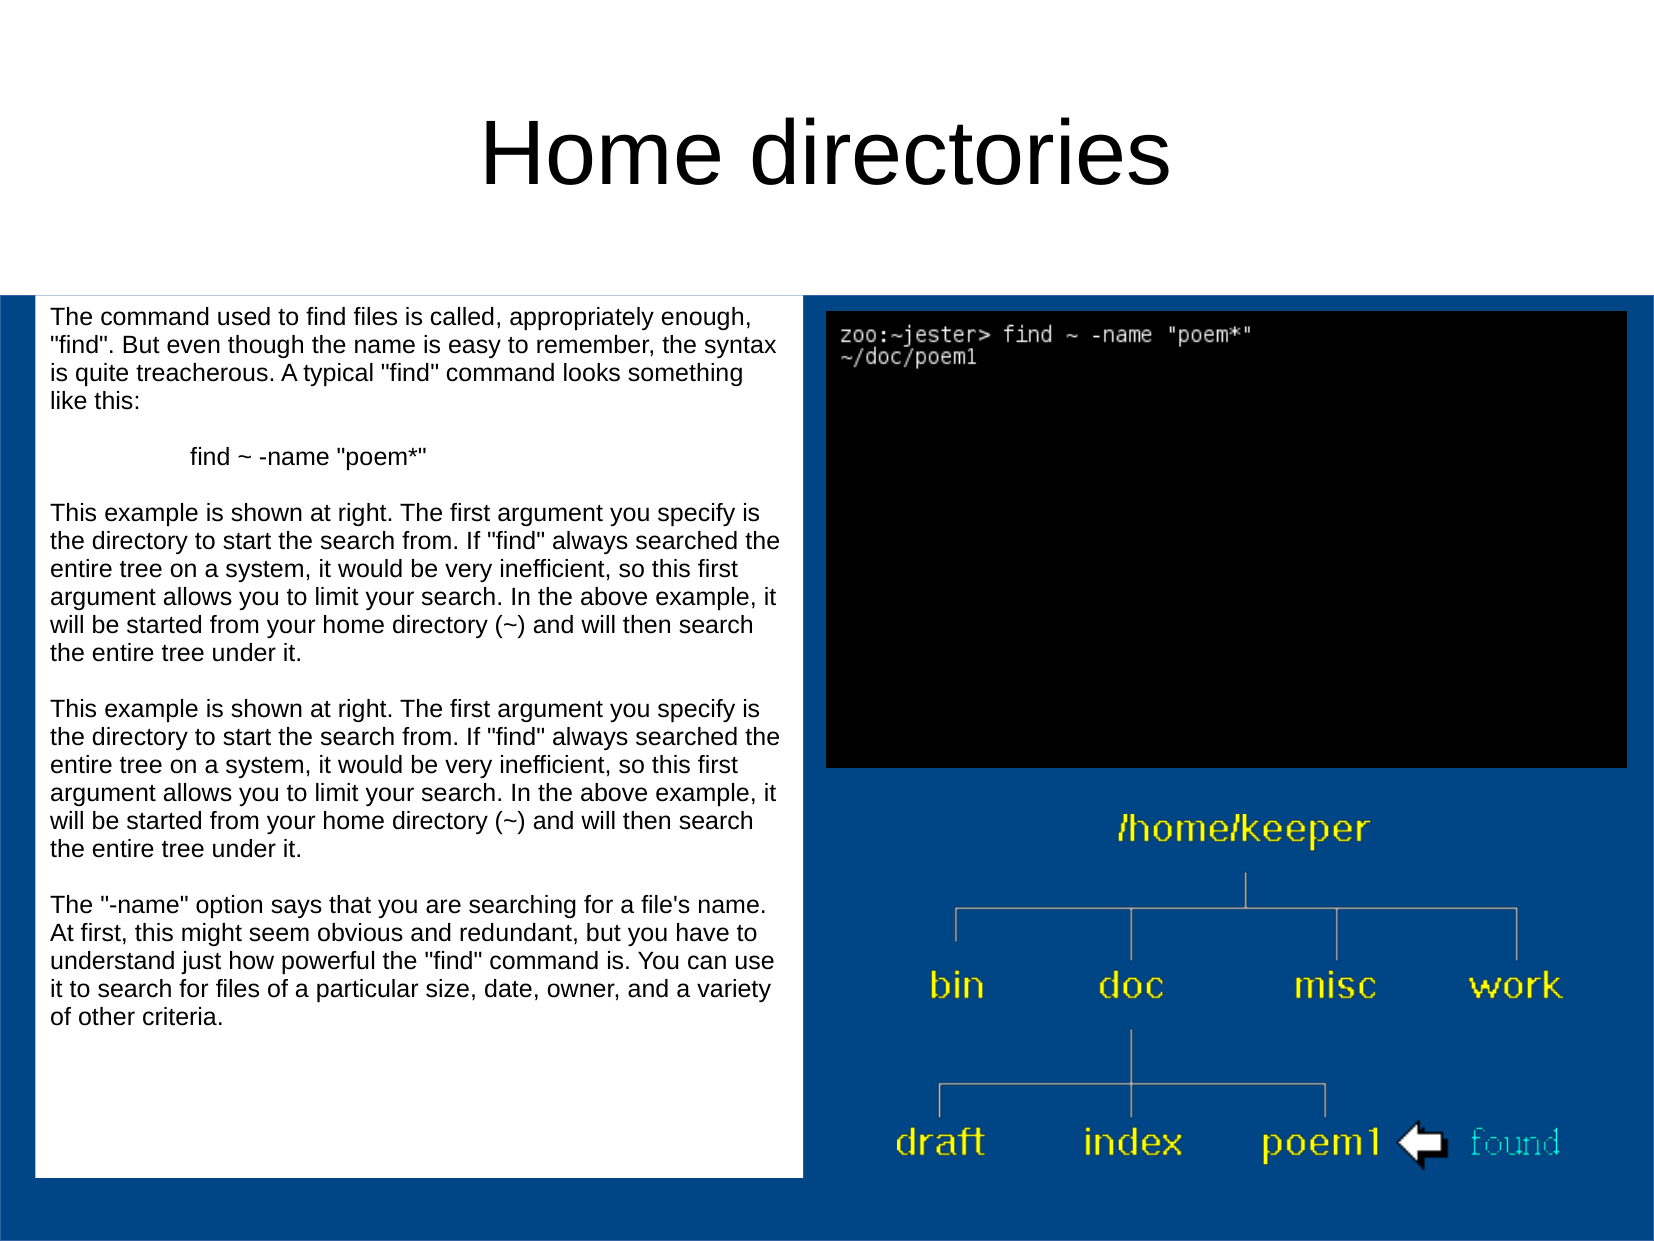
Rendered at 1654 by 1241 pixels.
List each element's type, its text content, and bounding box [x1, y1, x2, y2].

text_box [0, 295, 1654, 1241]
picture [897, 814, 1563, 1170]
text_box The command used to find files is called, appropriately enough, "find". But even though the name is easy to remember, the syntax is quite treacherous. A typical "find" command looks something like this: find ~ -name "poem*" This example is shown at right. The first argument you specify is the directory to start the search from. If "find" always searched the entire tree on a system, it would be very inefficient, so this first argument allows you to limit your search. In the above example, it will be started from your home directory (~) and will then search the entire tree under it. This example is shown at right. The first argument you specify is the directory to start the search from. If "find" always searched the entire tree on a system, it would be very inefficient, so this first argument allows you to limit your search. In the above example, it will be started from your home directory (~) and will then search the entire tree under it. The "-name" option says that you are searching for a file's name. At first, this might seem obvious and redundant, but you have to understand just how powerful the "find" command is. You can use it to search for files of a particular size, date, owner, and a variety of other criteria. [35, 295, 804, 1178]
picture [826, 311, 1627, 768]
title Home directories [82, 49, 1571, 257]
